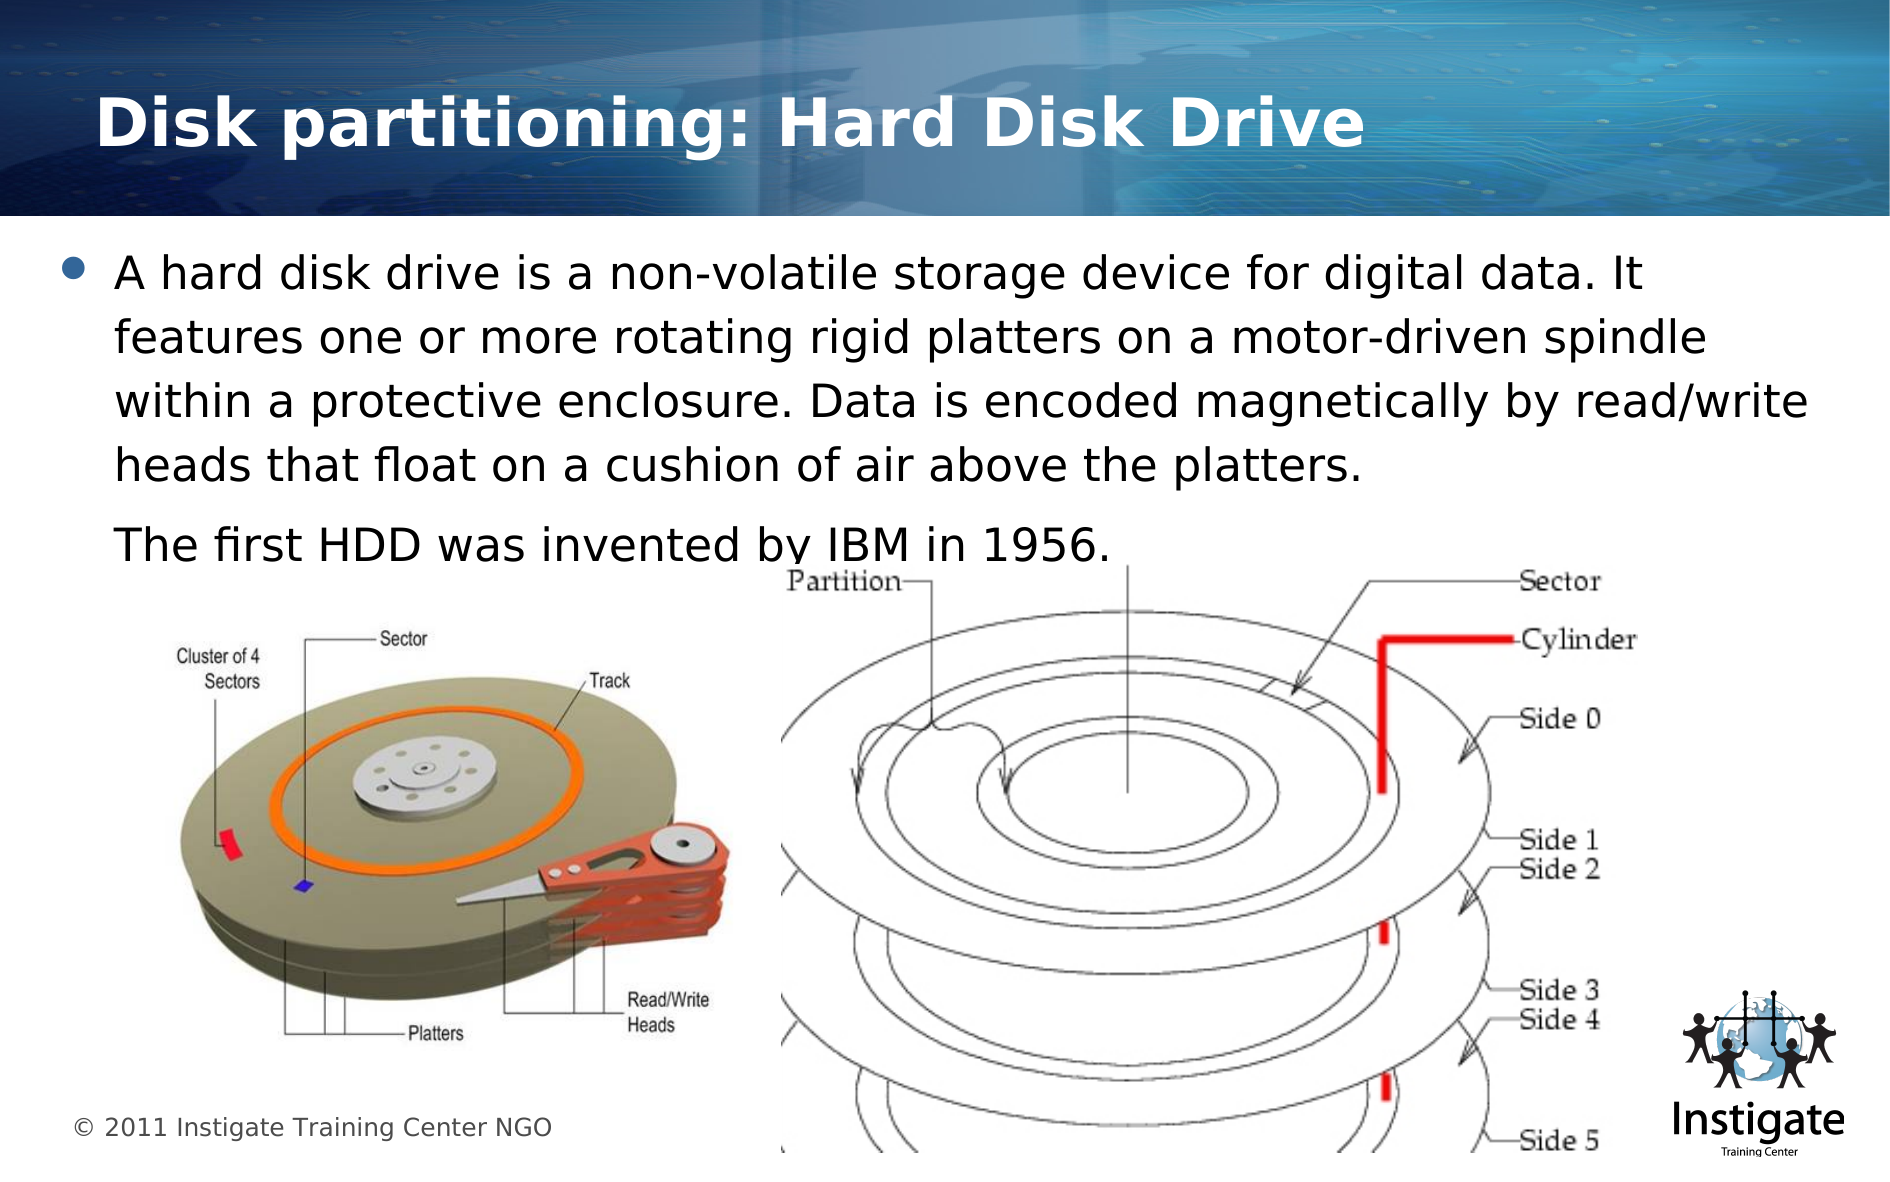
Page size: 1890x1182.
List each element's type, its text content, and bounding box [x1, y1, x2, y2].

picture [156, 612, 764, 1079]
picture [1674, 990, 1844, 1157]
picture [0, 0, 1890, 216]
title Disk partitioning: Hard Disk Drive [94, 54, 1793, 210]
picture [781, 564, 1638, 1153]
list A hard disk drive is a non-volatile storage device for digital data. It features one or more rotating rigid platters on a motor-driven spindle within a protective enclosure. Data is encoded magnetically by read/write heads that float on a cushion of air above the platters. The first HDD was invented by IBM in 1956. [59, 236, 1831, 1001]
